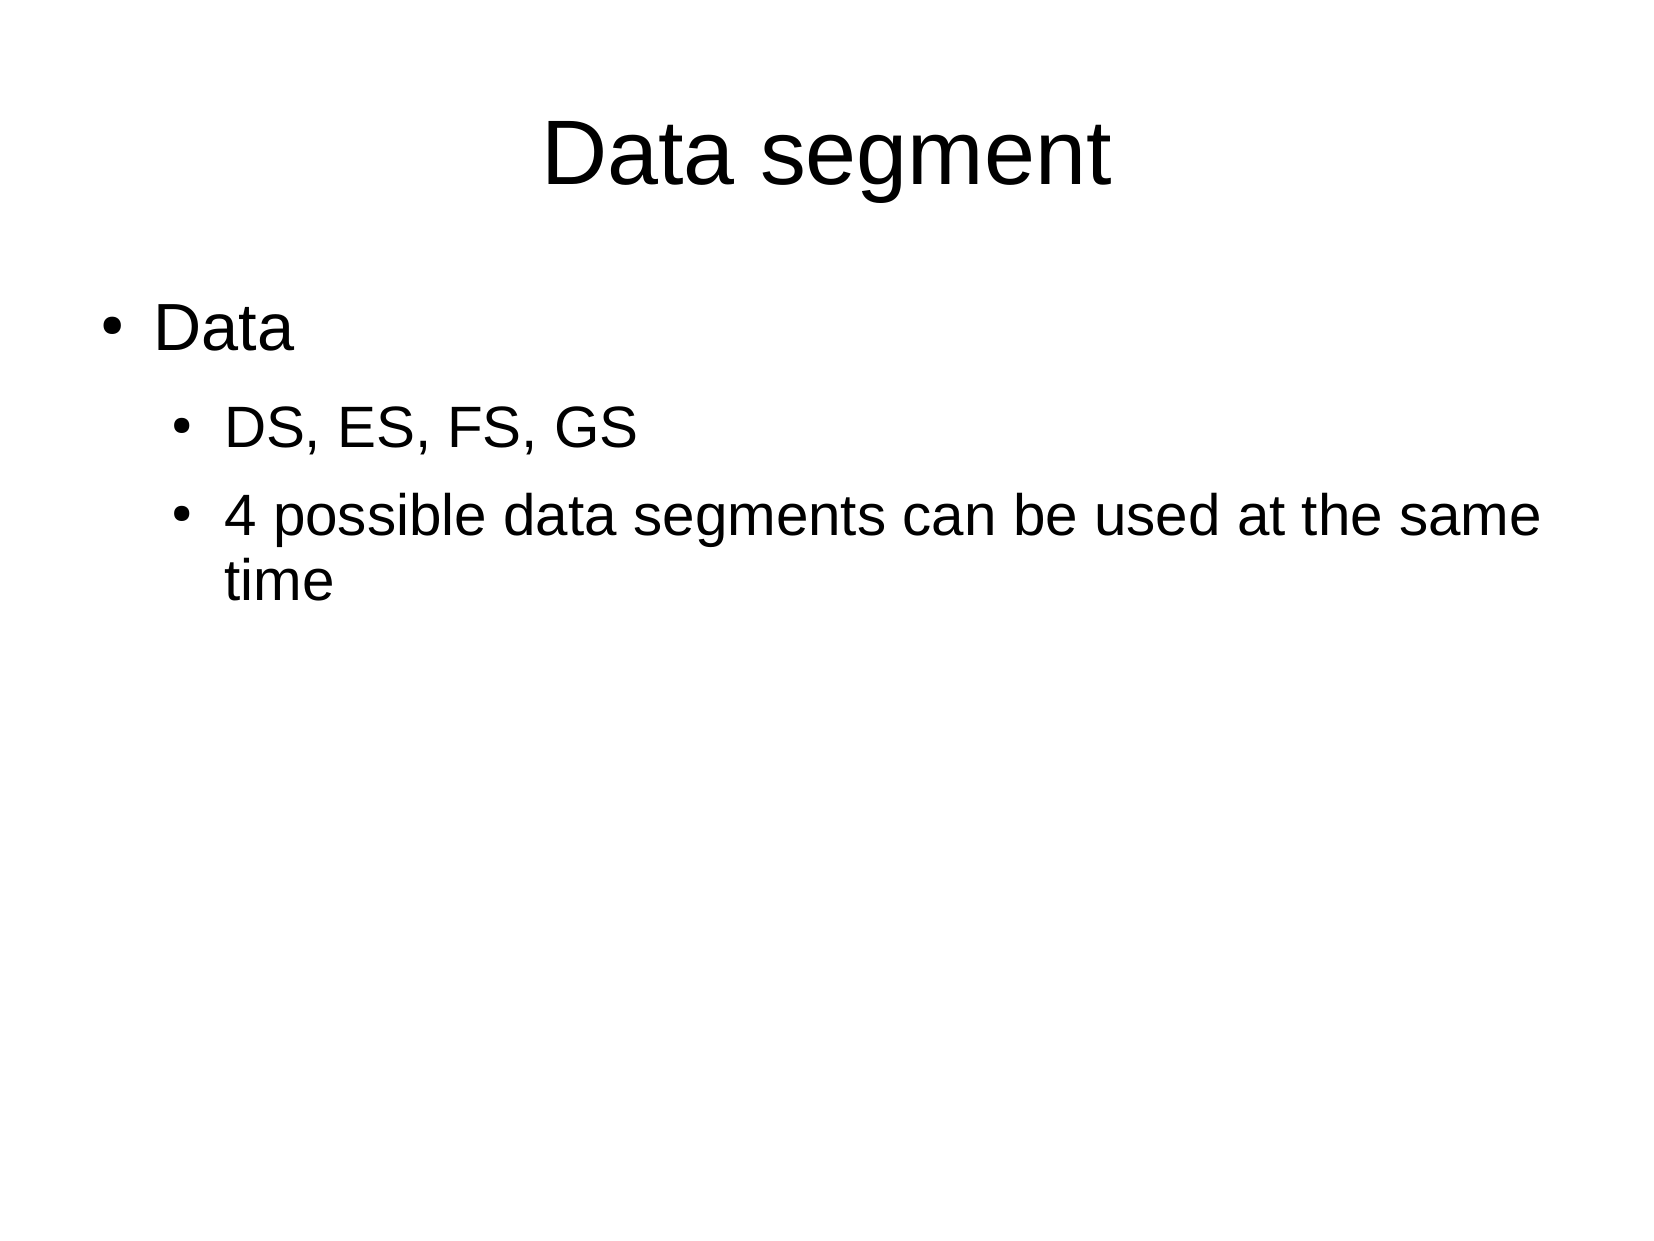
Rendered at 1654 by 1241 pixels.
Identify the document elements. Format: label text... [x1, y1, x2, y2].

list Data DS, ES, FS, GS 4 possible data segments can be used at the same time [82, 290, 1571, 1010]
title Data segment [82, 49, 1571, 257]
